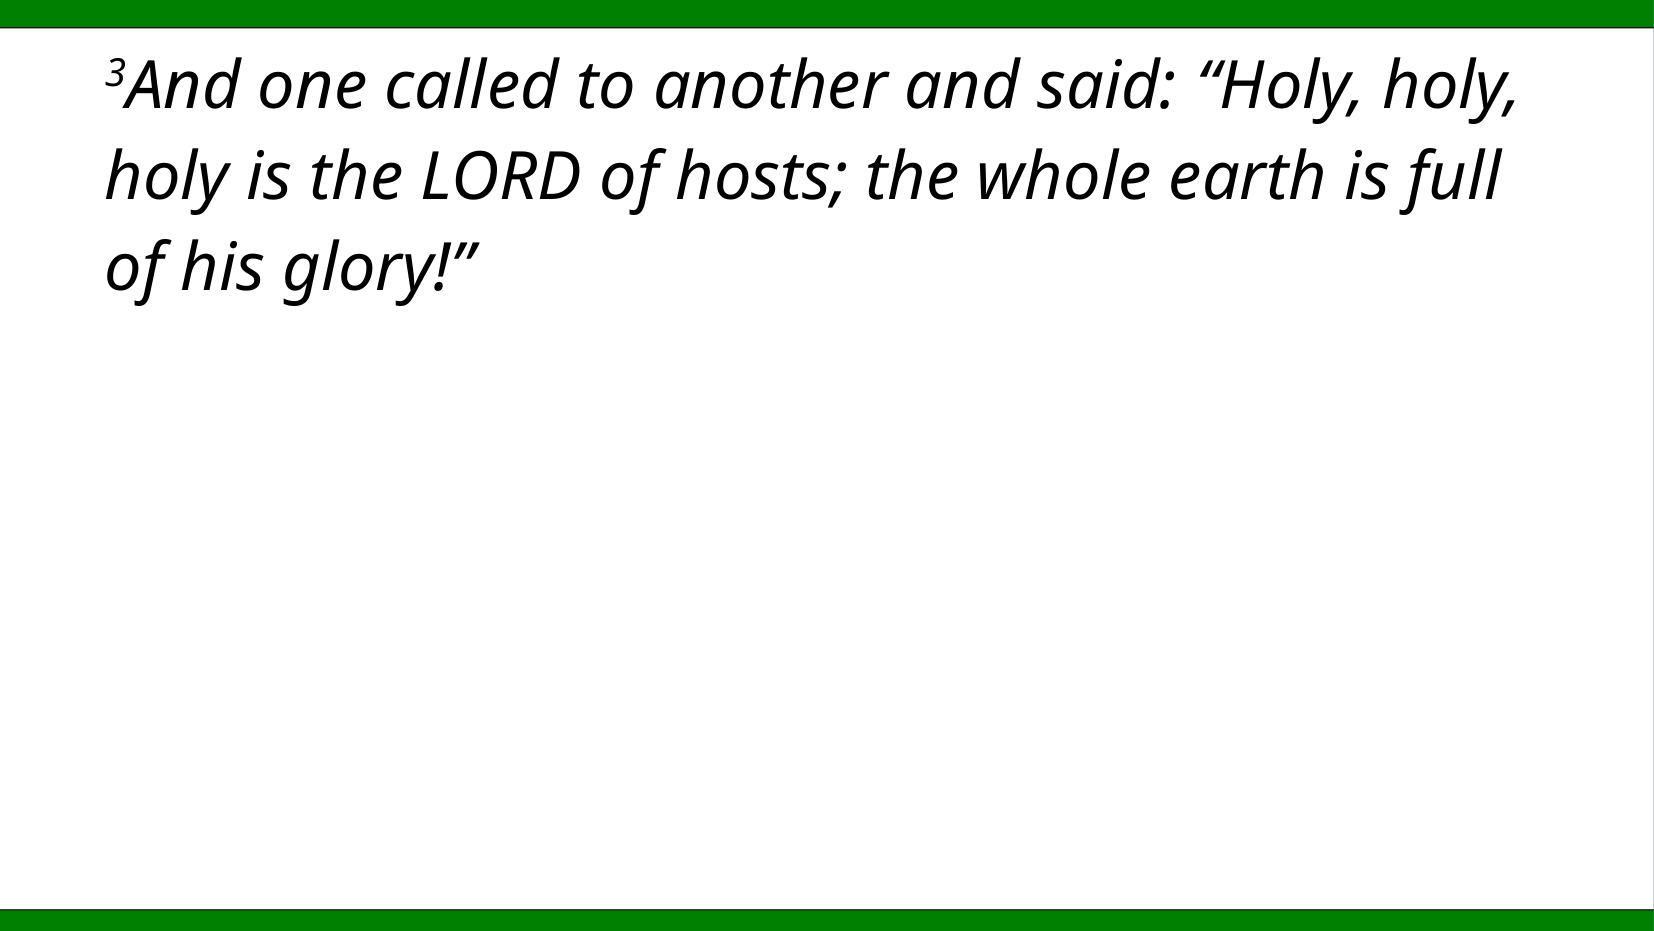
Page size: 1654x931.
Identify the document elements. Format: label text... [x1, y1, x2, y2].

picture [0, 0, 1654, 931]
text_box 3And one called to another and said: “Holy, holy, holy is the LORD of hosts; the whole earth is full of his glory!” [90, 30, 1561, 316]
